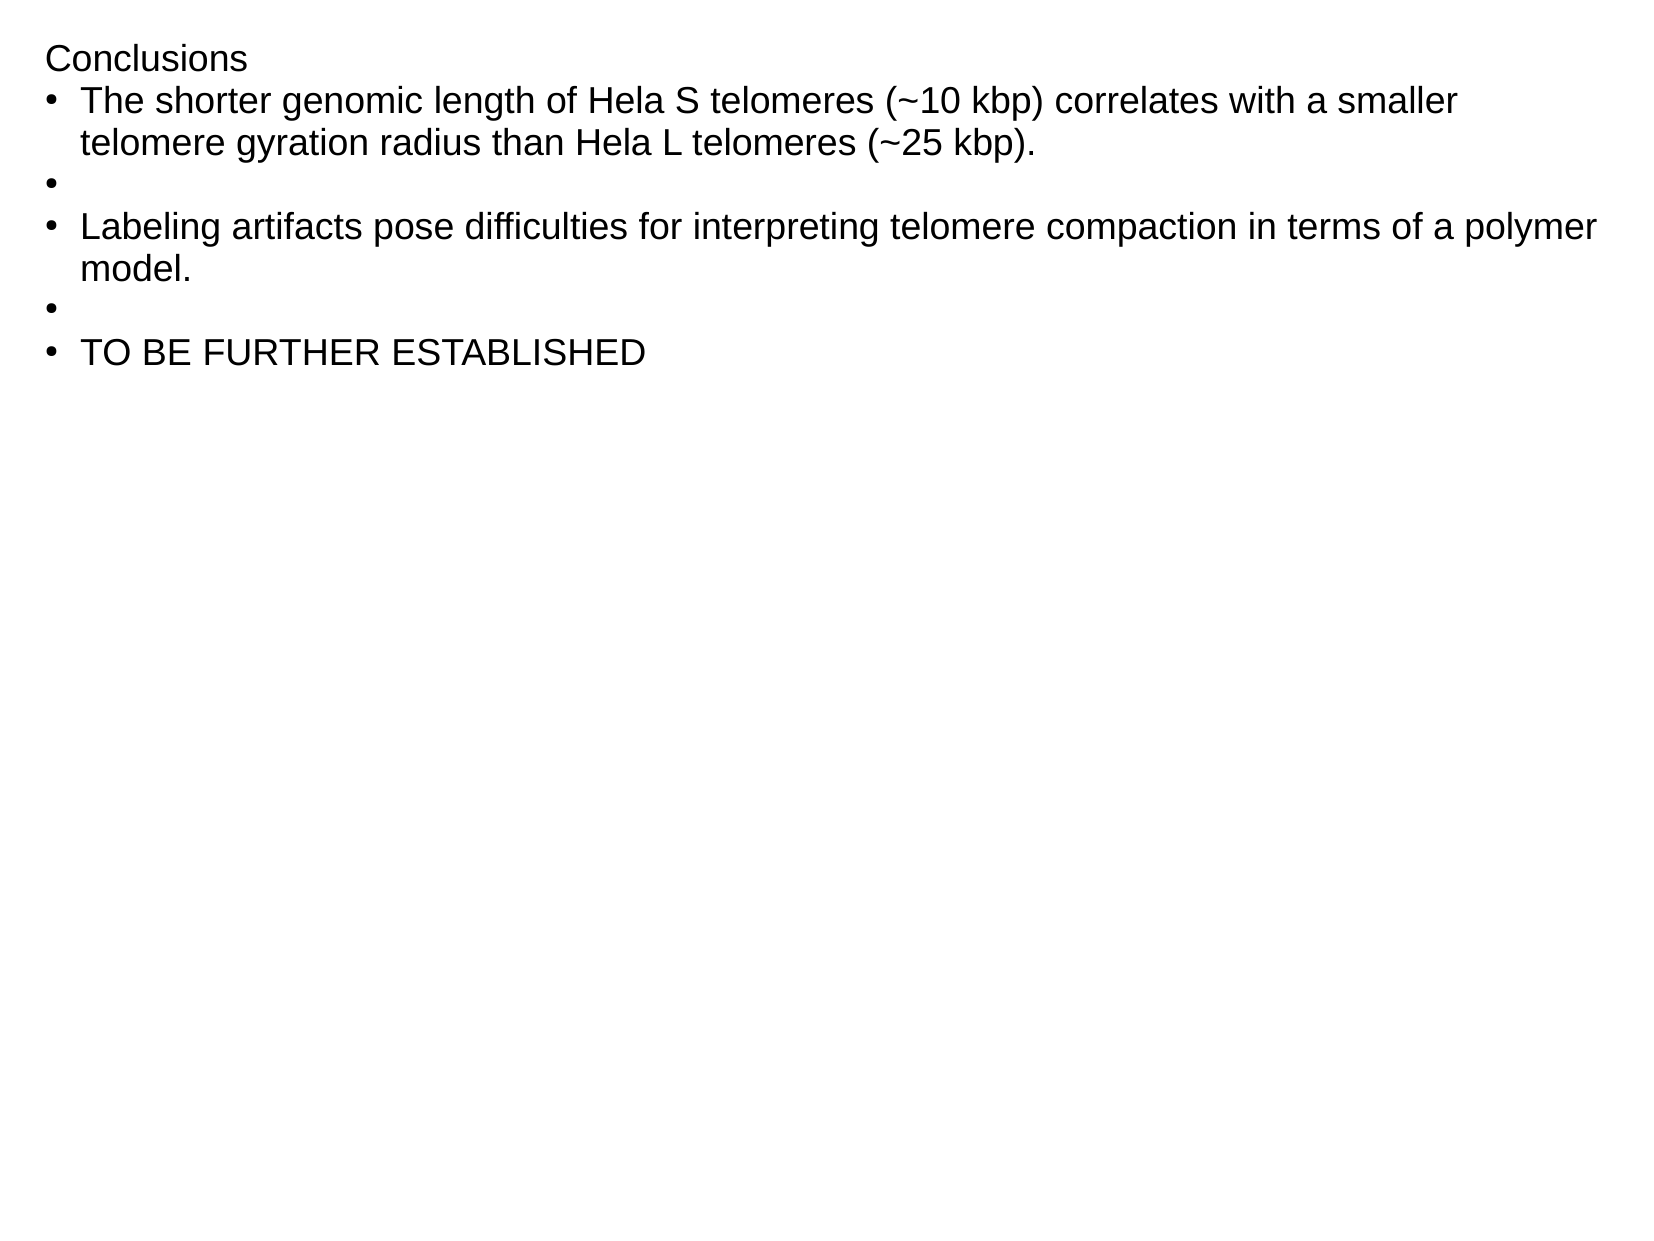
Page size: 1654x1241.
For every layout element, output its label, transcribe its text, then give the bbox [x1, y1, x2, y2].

text_box Conclusions The shorter genomic length of Hela S telomeres (~10 kbp) correlates with a smaller telomere gyration radius than Hela L telomeres (~25 kbp). Labeling artifacts pose difficulties for interpreting telomere compaction in terms of a polymer model. TO BE FURTHER ESTABLISHED [30, 30, 1621, 381]
